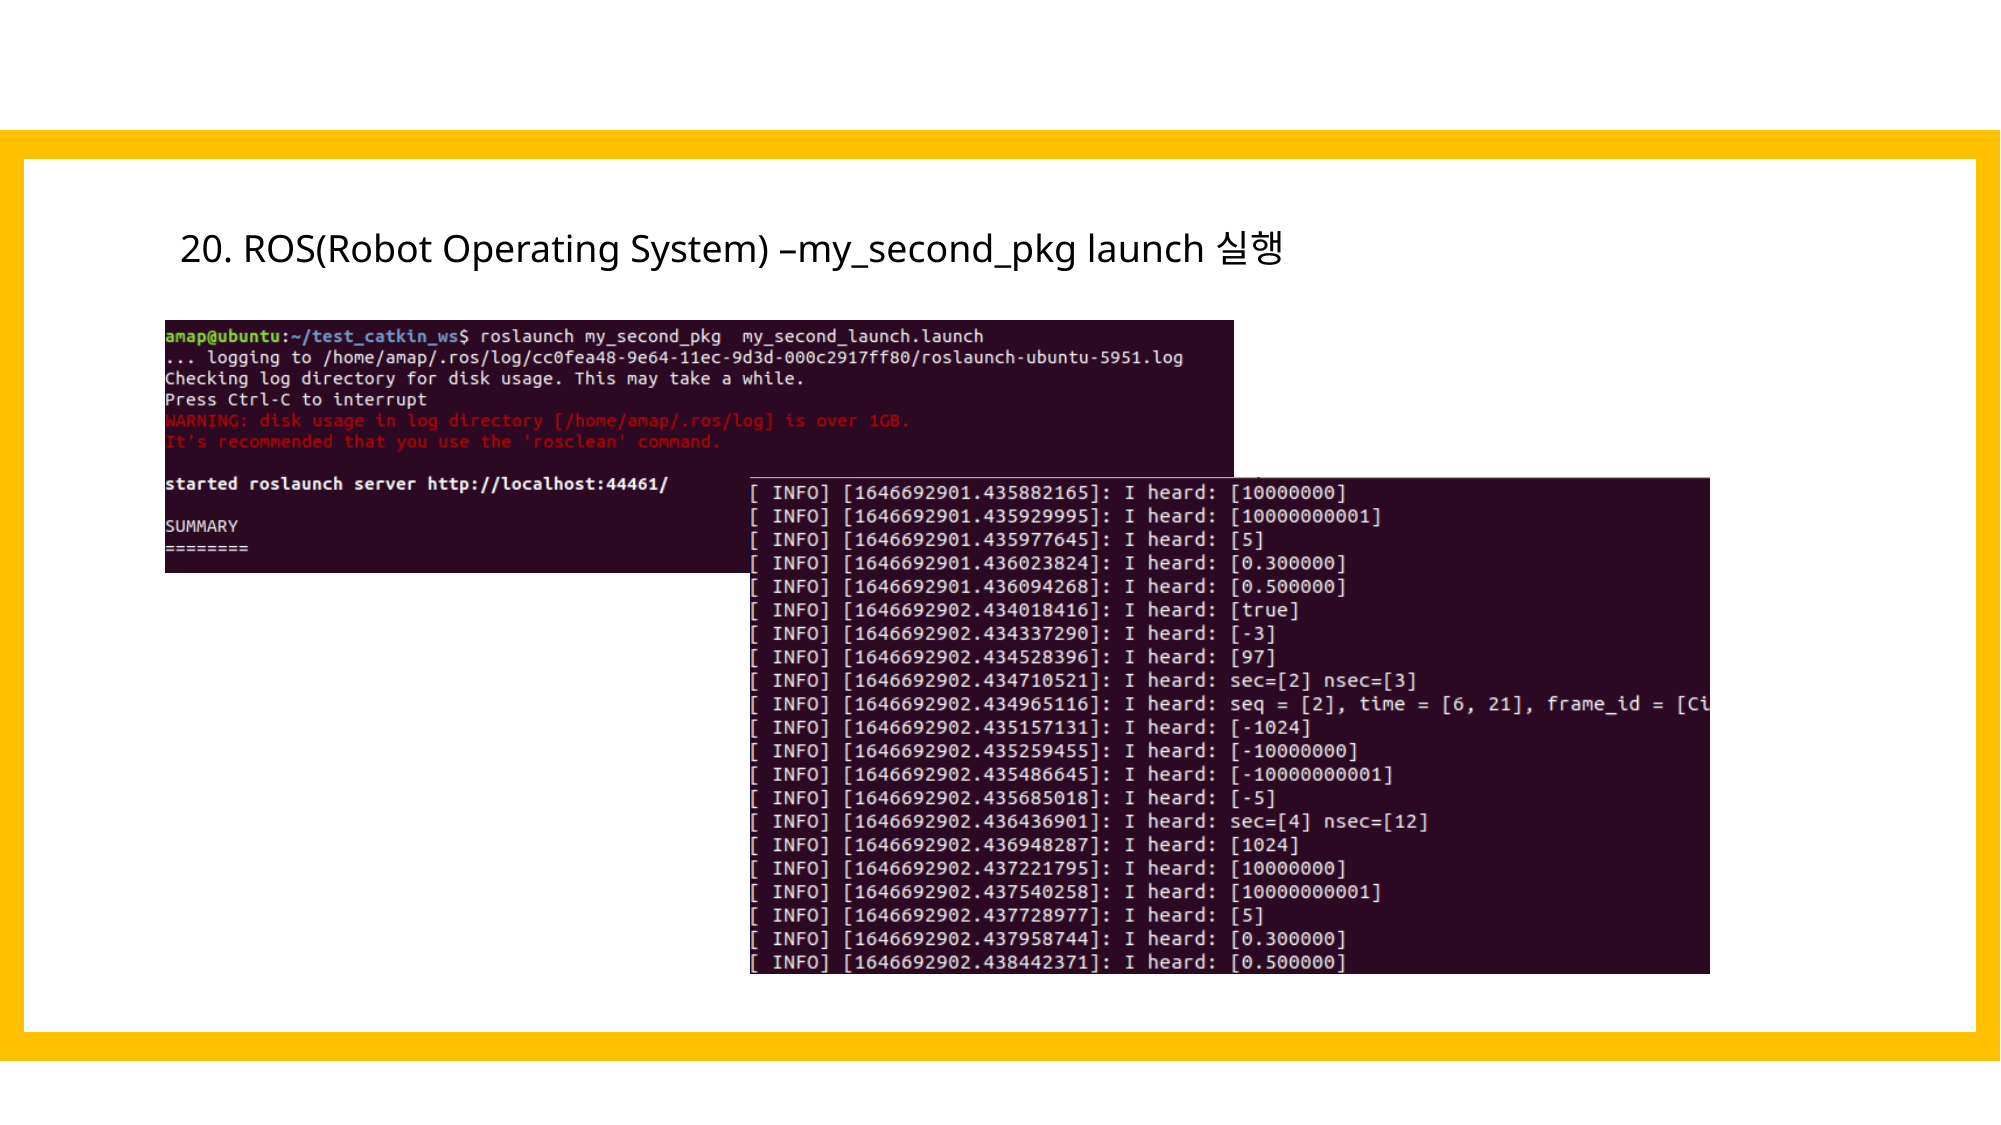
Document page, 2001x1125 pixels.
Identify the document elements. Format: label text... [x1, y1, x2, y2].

picture [165, 320, 1710, 974]
text_box 20. ROS(Robot Operating System) –my_second_pkg launch 실행 [165, 217, 1771, 278]
